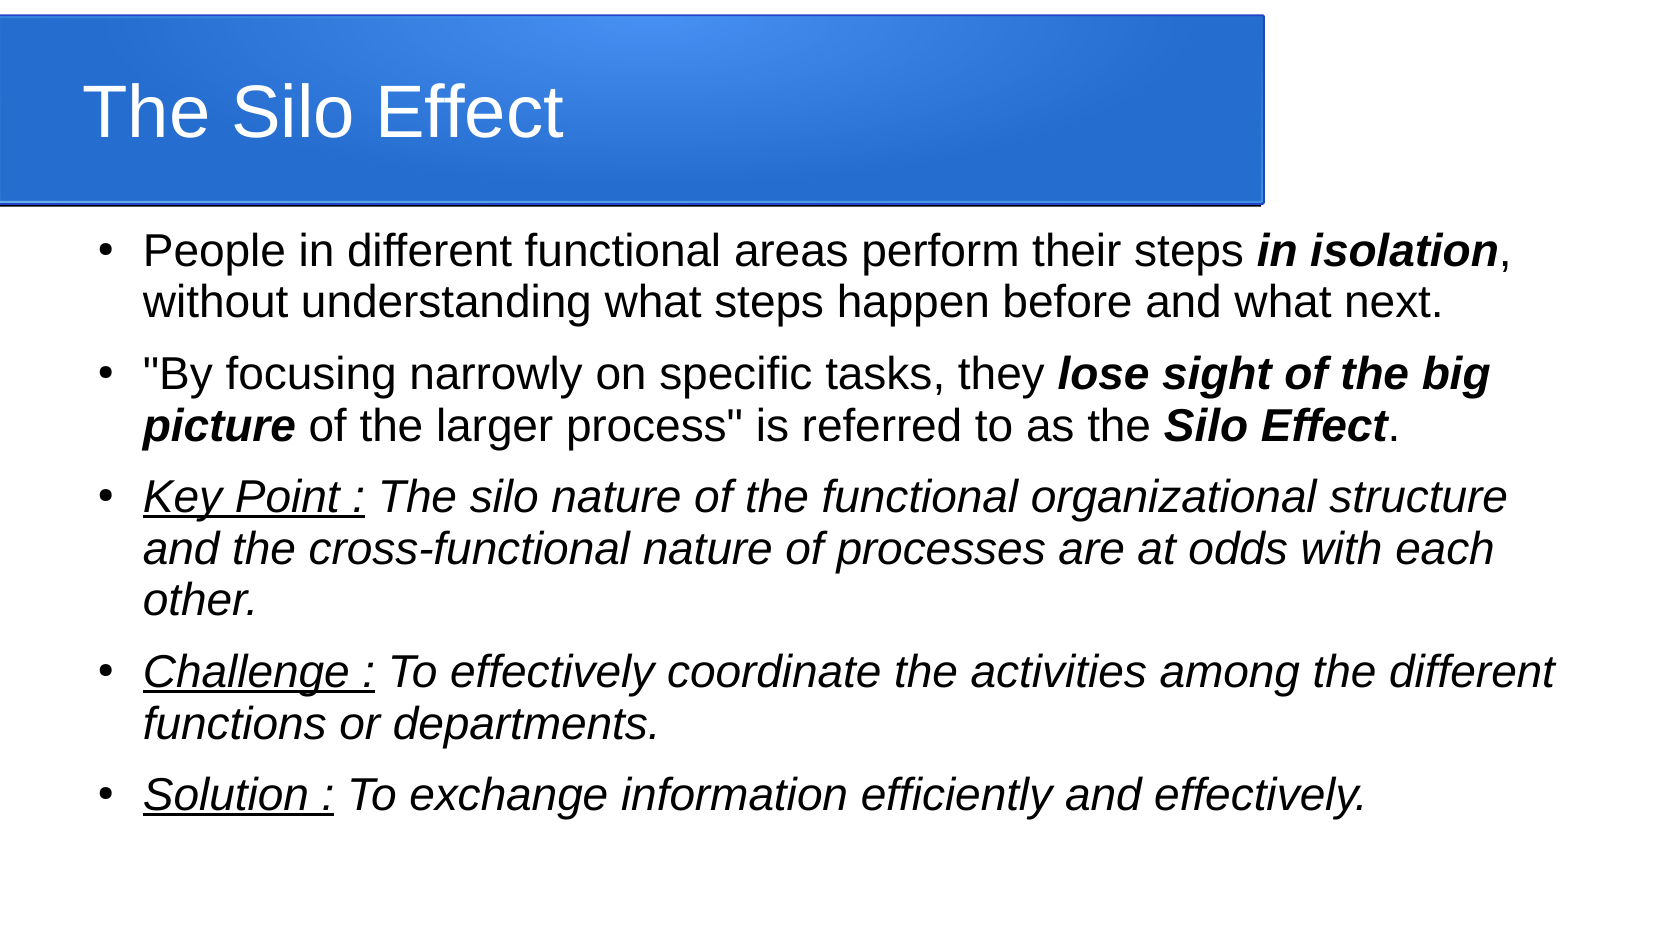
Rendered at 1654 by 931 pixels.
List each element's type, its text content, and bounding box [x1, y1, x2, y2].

title The Silo Effect [82, 35, 1235, 189]
list People in different functional areas perform their steps in isolation, without understanding what steps happen before and what next. "By focusing narrowly on specific tasks, they lose sight of the big picture of the larger process" is referred to as the Silo Effect. Key Point : The silo nature of the functional organizational structure and the cross-functional nature of processes are at odds with each other. Challenge : To effectively coordinate the activities among the different functions or departments. Solution : To exchange information efficiently and effectively. [82, 224, 1571, 826]
